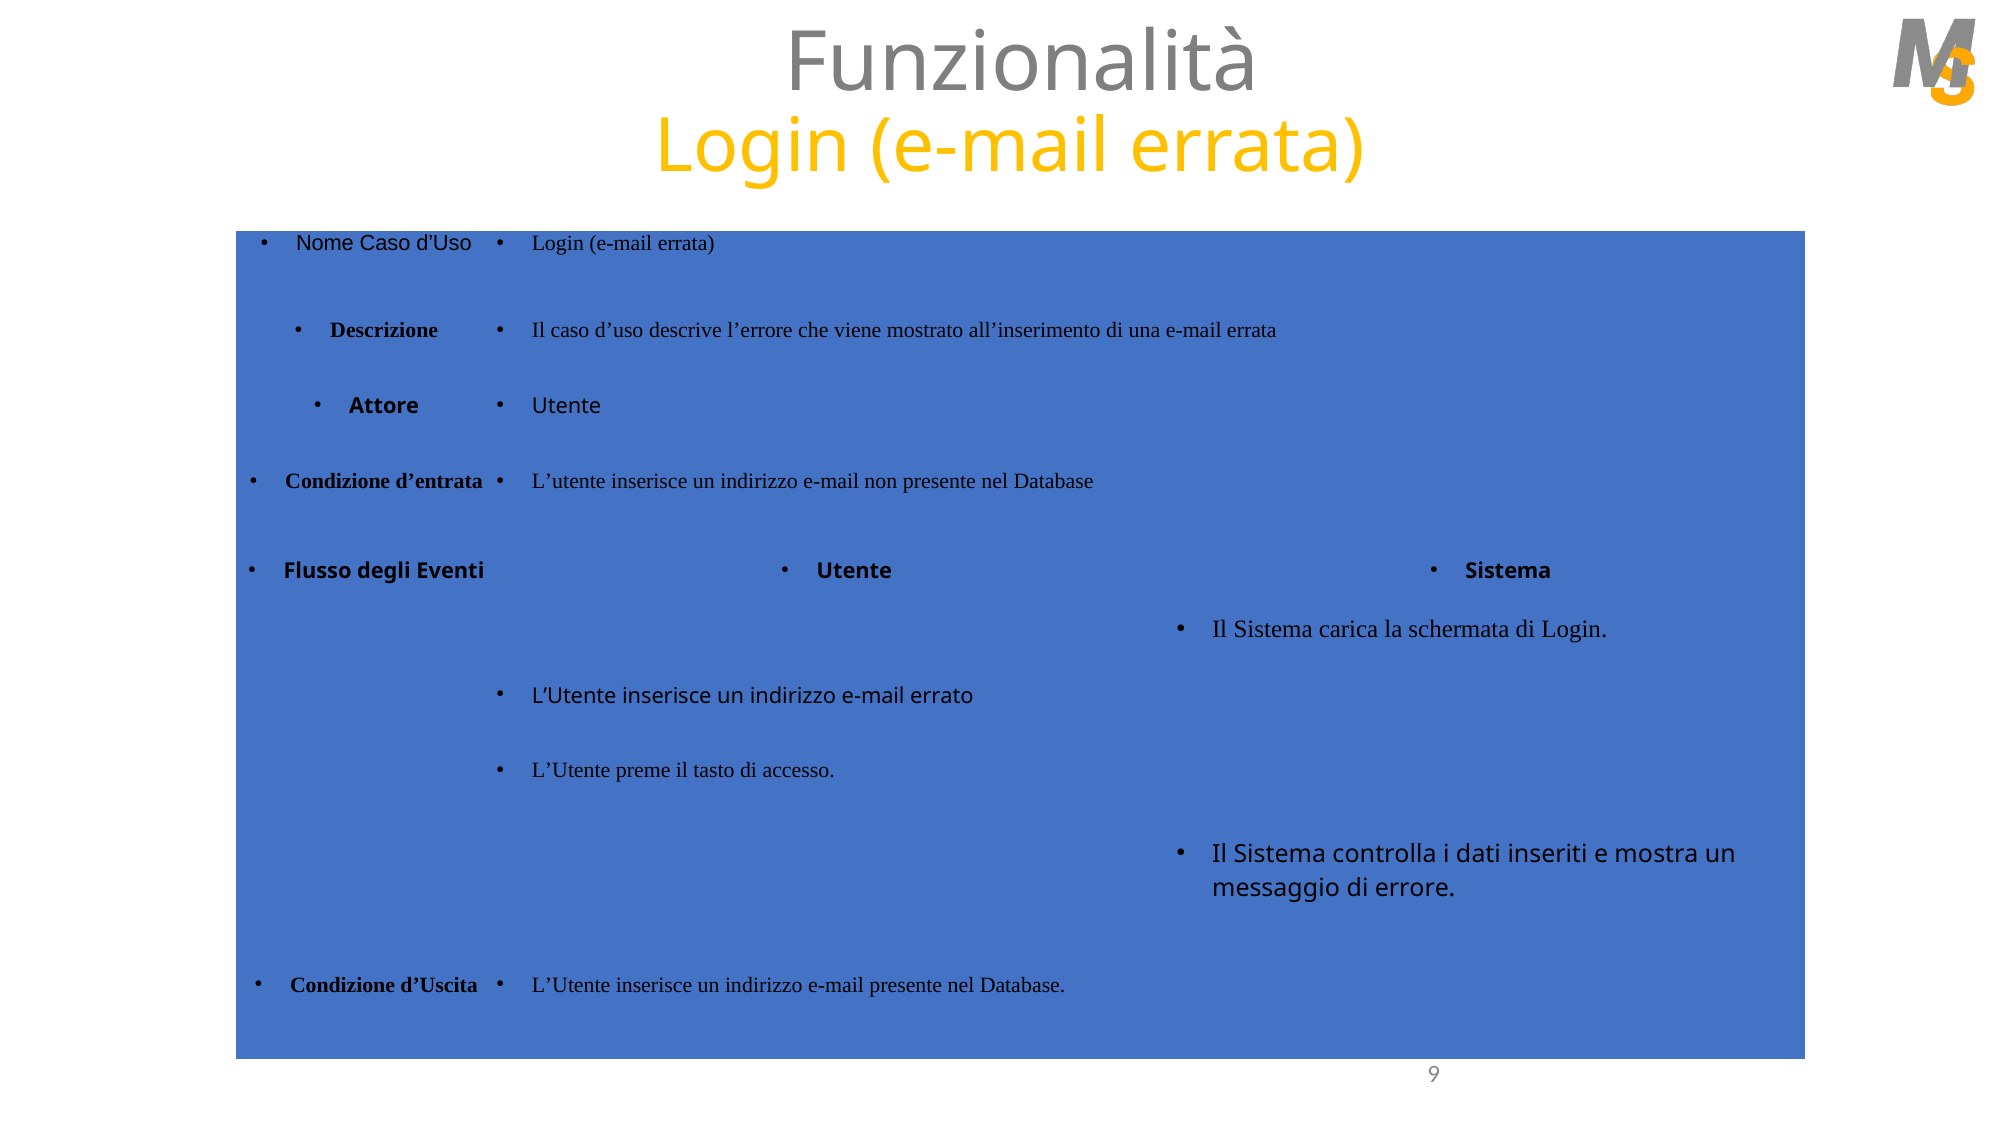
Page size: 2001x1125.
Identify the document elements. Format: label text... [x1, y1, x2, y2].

table_cell [236, 836, 497, 973]
table_cell Il Sistema controlla i dati inseriti e mostra un messaggio di errore. [1177, 836, 1805, 973]
text_box [1412, 1042, 1863, 1103]
table_cell [236, 758, 497, 836]
table_cell [497, 836, 1177, 973]
picture [1876, 0, 1993, 117]
table_header Login (e-mail errata) [497, 231, 1805, 318]
table_cell L’utente inserisce un indirizzo e-mail non presente nel Database [497, 469, 1805, 556]
text_box Login (e-mail errata) [639, 89, 1405, 196]
table_cell Flusso degli Eventi [236, 556, 497, 680]
table_cell [1177, 758, 1805, 836]
table_cell Utente [497, 391, 1805, 469]
table_cell L’Utente inserisce un indirizzo e-mail presente nel Database. [497, 973, 1805, 1059]
table_cell Descrizione [236, 318, 497, 391]
table_cell L’Utente preme il tasto di accesso. [497, 758, 1177, 836]
table_cell Il Sistema carica la schermata di Login. [1177, 615, 1805, 680]
table_cell Il caso d’uso descrive l’errore che viene mostrato all’inserimento di una e-mail errata [497, 318, 1805, 391]
table_cell L’Utente inserisce un indirizzo e-mail errato [497, 680, 1177, 758]
table_cell Sistema [1177, 556, 1805, 615]
table_cell Condizione d’entrata [236, 469, 497, 556]
table_cell Attore [236, 391, 497, 469]
text_box Funzionalità [759, 0, 1285, 89]
table_cell [236, 680, 497, 758]
table_cell [1177, 680, 1805, 758]
table_cell [497, 615, 1177, 680]
table_header Nome Caso d’Uso [236, 231, 497, 318]
table_cell Condizione d’Uscita [236, 973, 497, 1059]
table_cell Utente [497, 556, 1177, 615]
